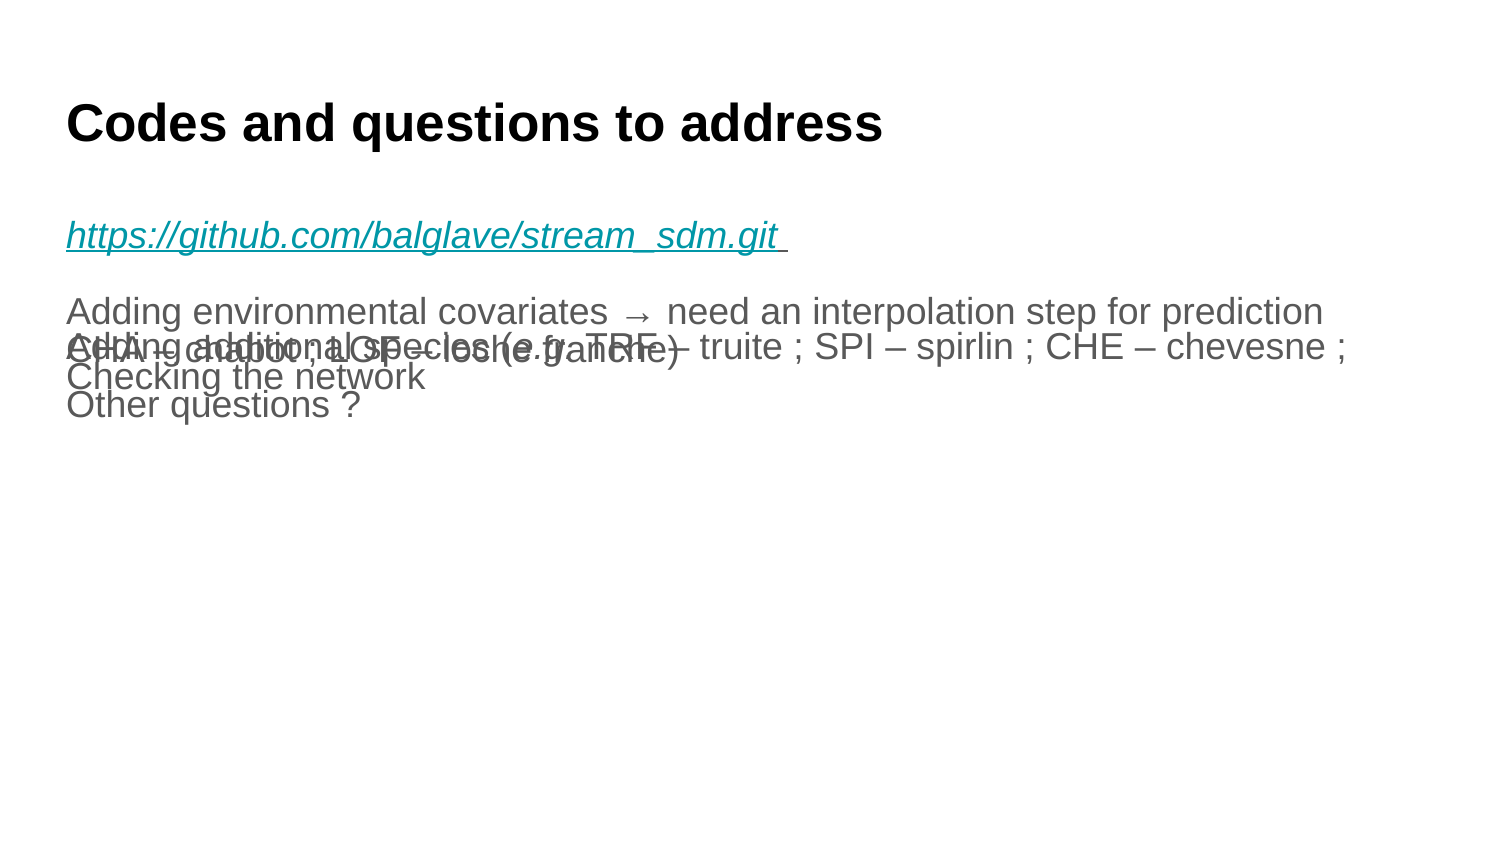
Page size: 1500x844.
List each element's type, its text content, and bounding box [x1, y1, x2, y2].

title Codes and questions to address [51, 72, 1449, 167]
list https://github.com/balglave/stream_sdm.git Adding environmental covariates → need an interpolation step for prediction Adding additional species (e.g. TRF – truite ; SPI – spirlin ; CHE – chevesne ; CHA – chabot ; LOF – loche franche) Checking the network Other questions ? [51, 189, 1449, 786]
